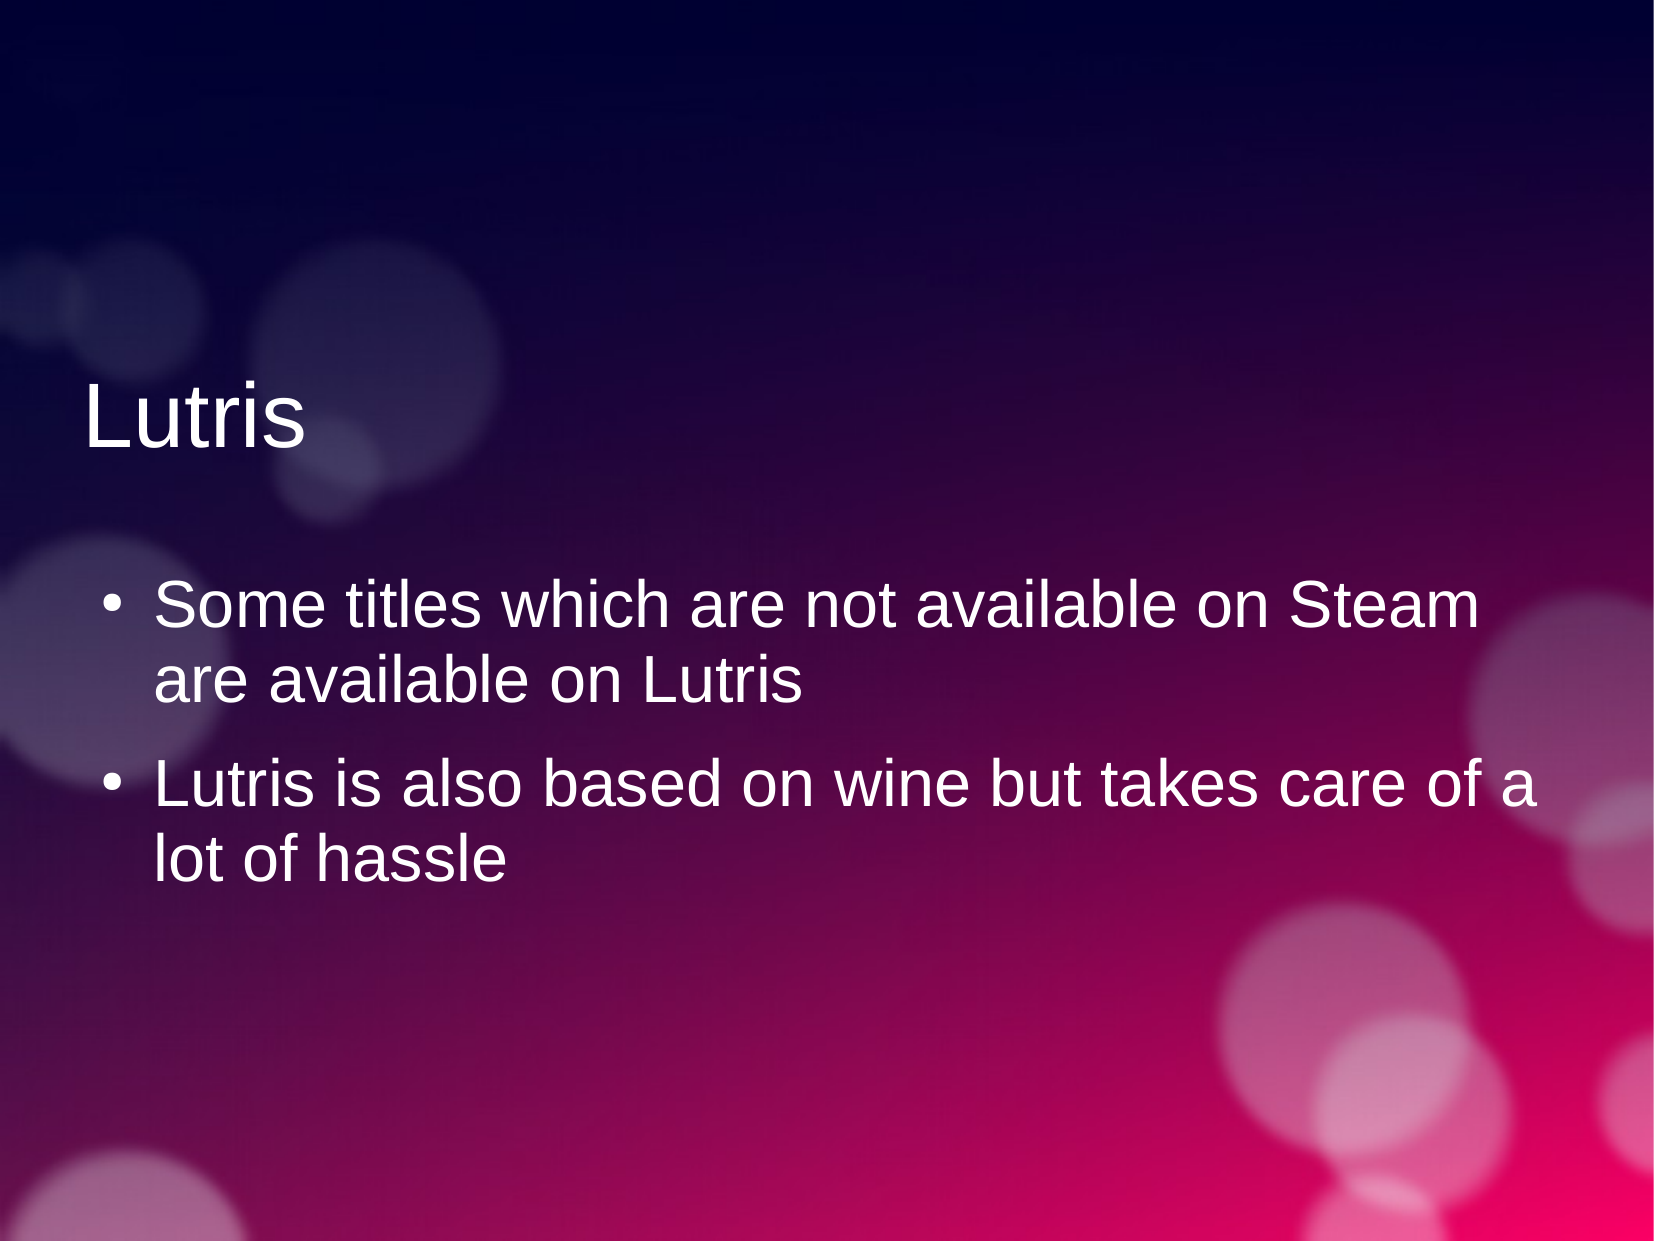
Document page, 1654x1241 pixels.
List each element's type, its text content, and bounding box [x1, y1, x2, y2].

title Lutris [82, 312, 1571, 520]
picture [0, 0, 1654, 1241]
list Some titles which are not available on Steam are available on Lutris Lutris is also based on wine but takes care of a lot of hassle [82, 566, 1571, 1010]
